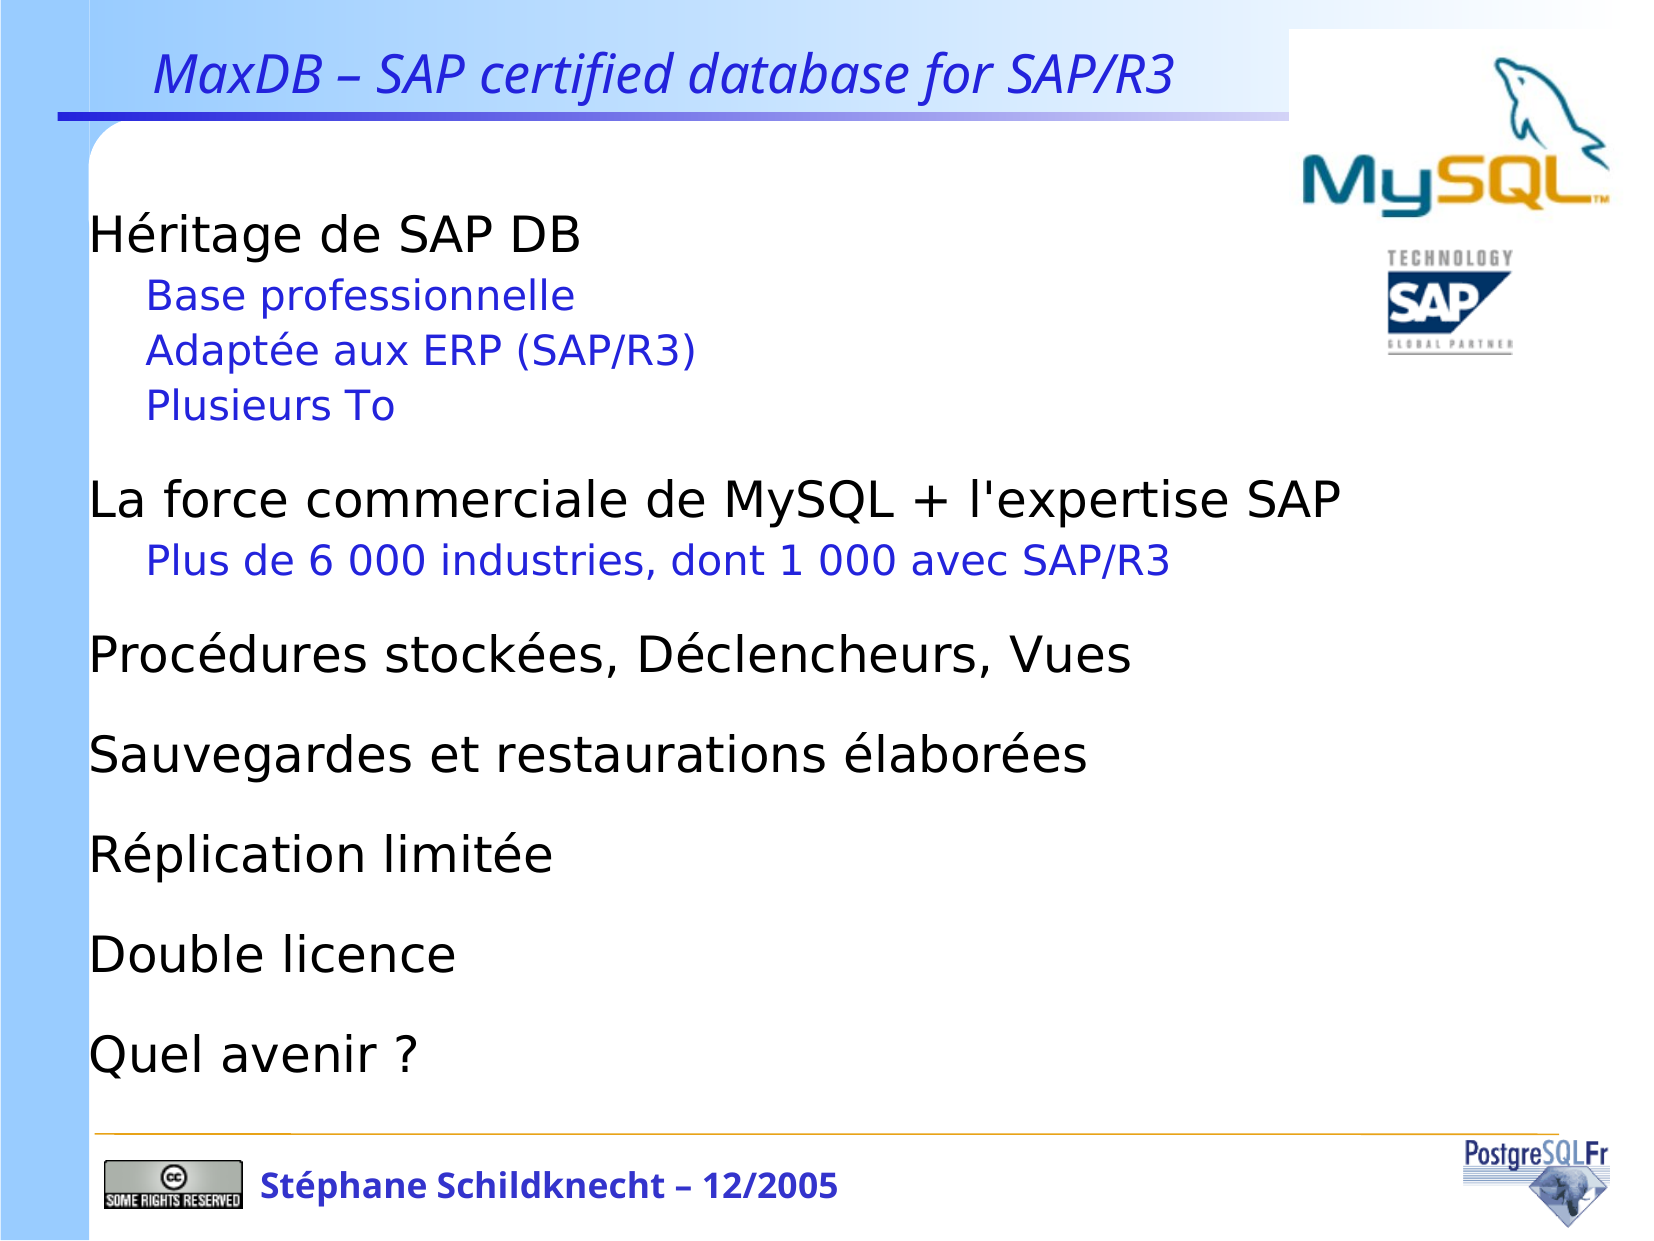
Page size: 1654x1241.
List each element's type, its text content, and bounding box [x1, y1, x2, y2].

picture [1462, 1139, 1610, 1228]
title MaxDB – SAP certified database for SAP/R3 [59, 0, 1270, 148]
list Héritage de SAP DB Base professionnelle Adaptée aux ERP (SAP/R3) Plusieurs To La force commerciale de MySQL + l'expertise SAP Plus de 6 000 industries, dont 1 000 avec SAP/R3 Procédures stockées, Déclencheurs, Vues Sauvegardes et restaurations élaborées Réplication limitée Double licence Quel avenir ? [88, 177, 1547, 1065]
picture [1289, 29, 1625, 237]
picture [104, 1160, 243, 1209]
picture [1387, 249, 1513, 355]
